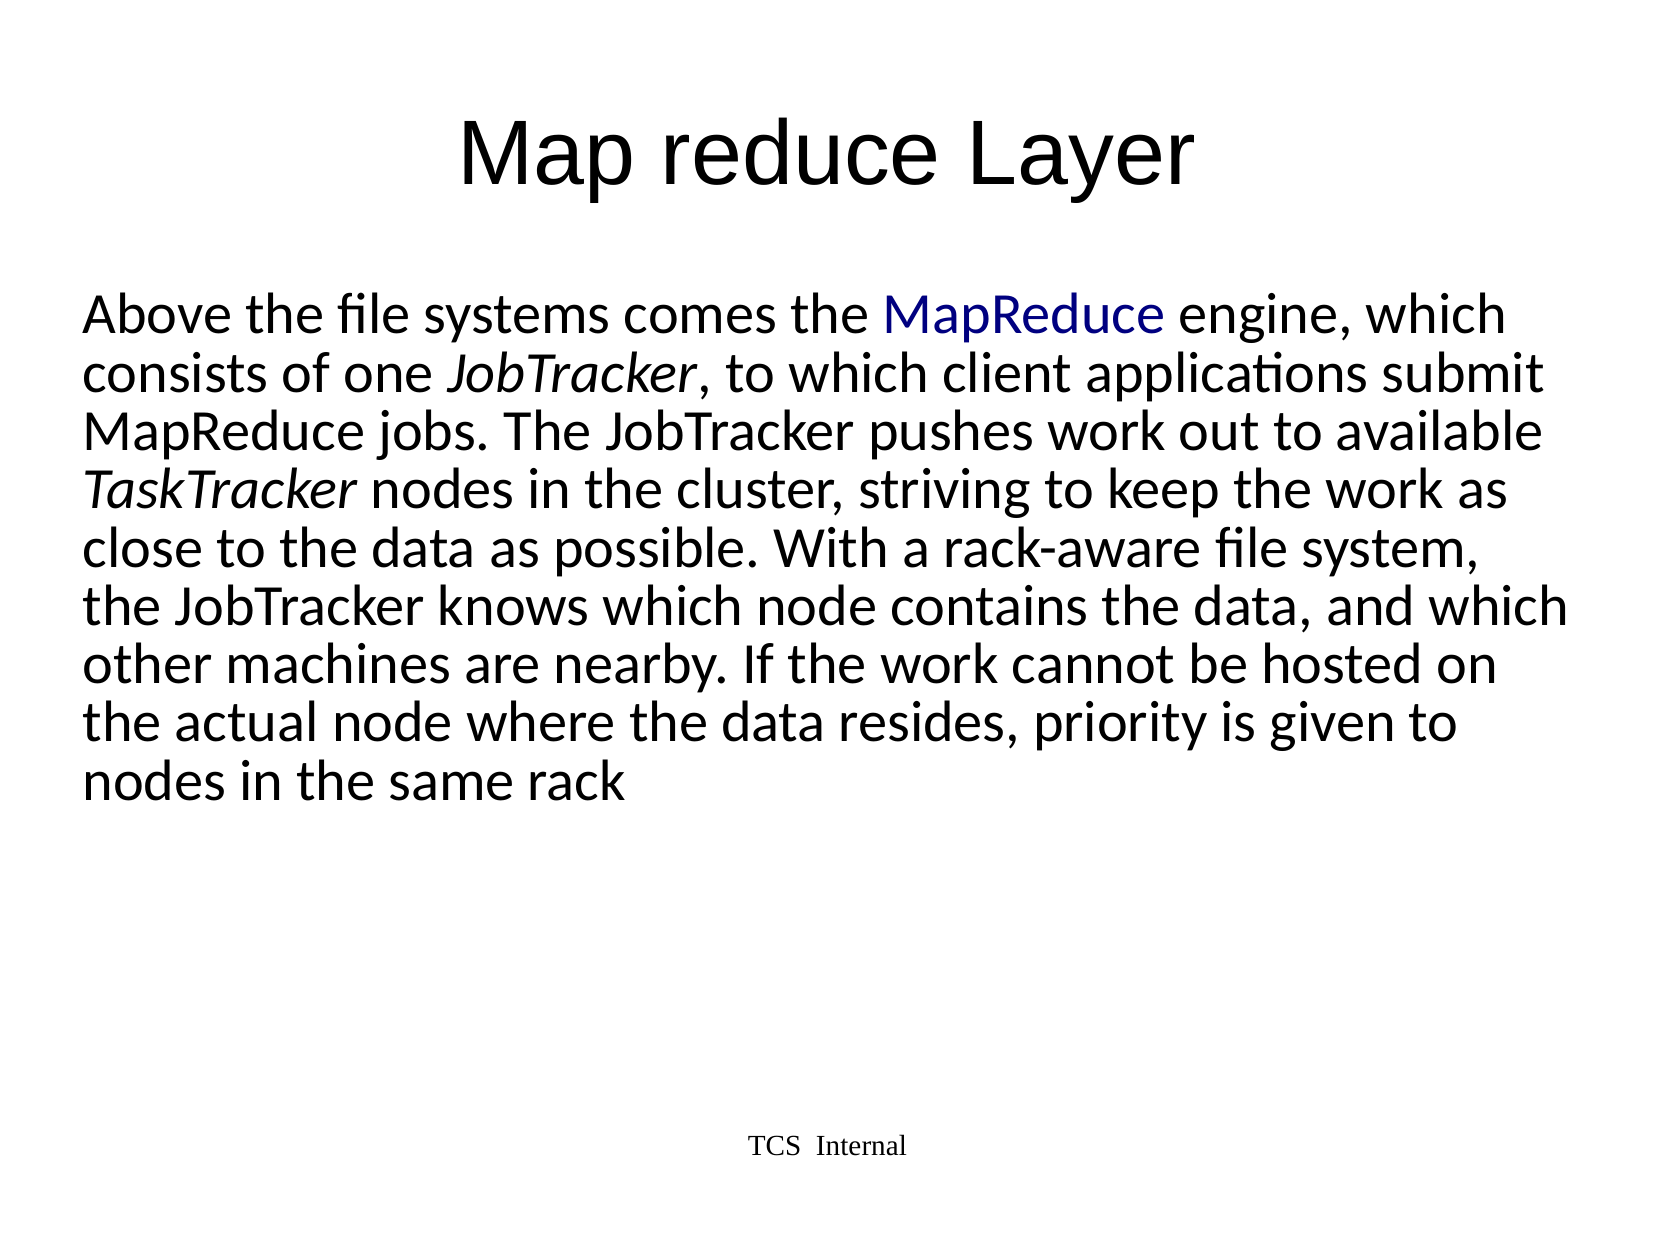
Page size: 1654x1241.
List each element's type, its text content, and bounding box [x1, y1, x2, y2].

title Map reduce Layer [82, 49, 1571, 257]
list Above the file systems comes the MapReduce engine, which consists of one JobTracker, to which client applications submit MapReduce jobs. The JobTracker pushes work out to available TaskTracker nodes in the cluster, striving to keep the work as close to the data as possible. With a rack-aware file system, the JobTracker knows which node contains the data, and which other machines are nearby. If the work cannot be hosted on the actual node where the data resides, priority is given to nodes in the same rack [82, 290, 1571, 1109]
